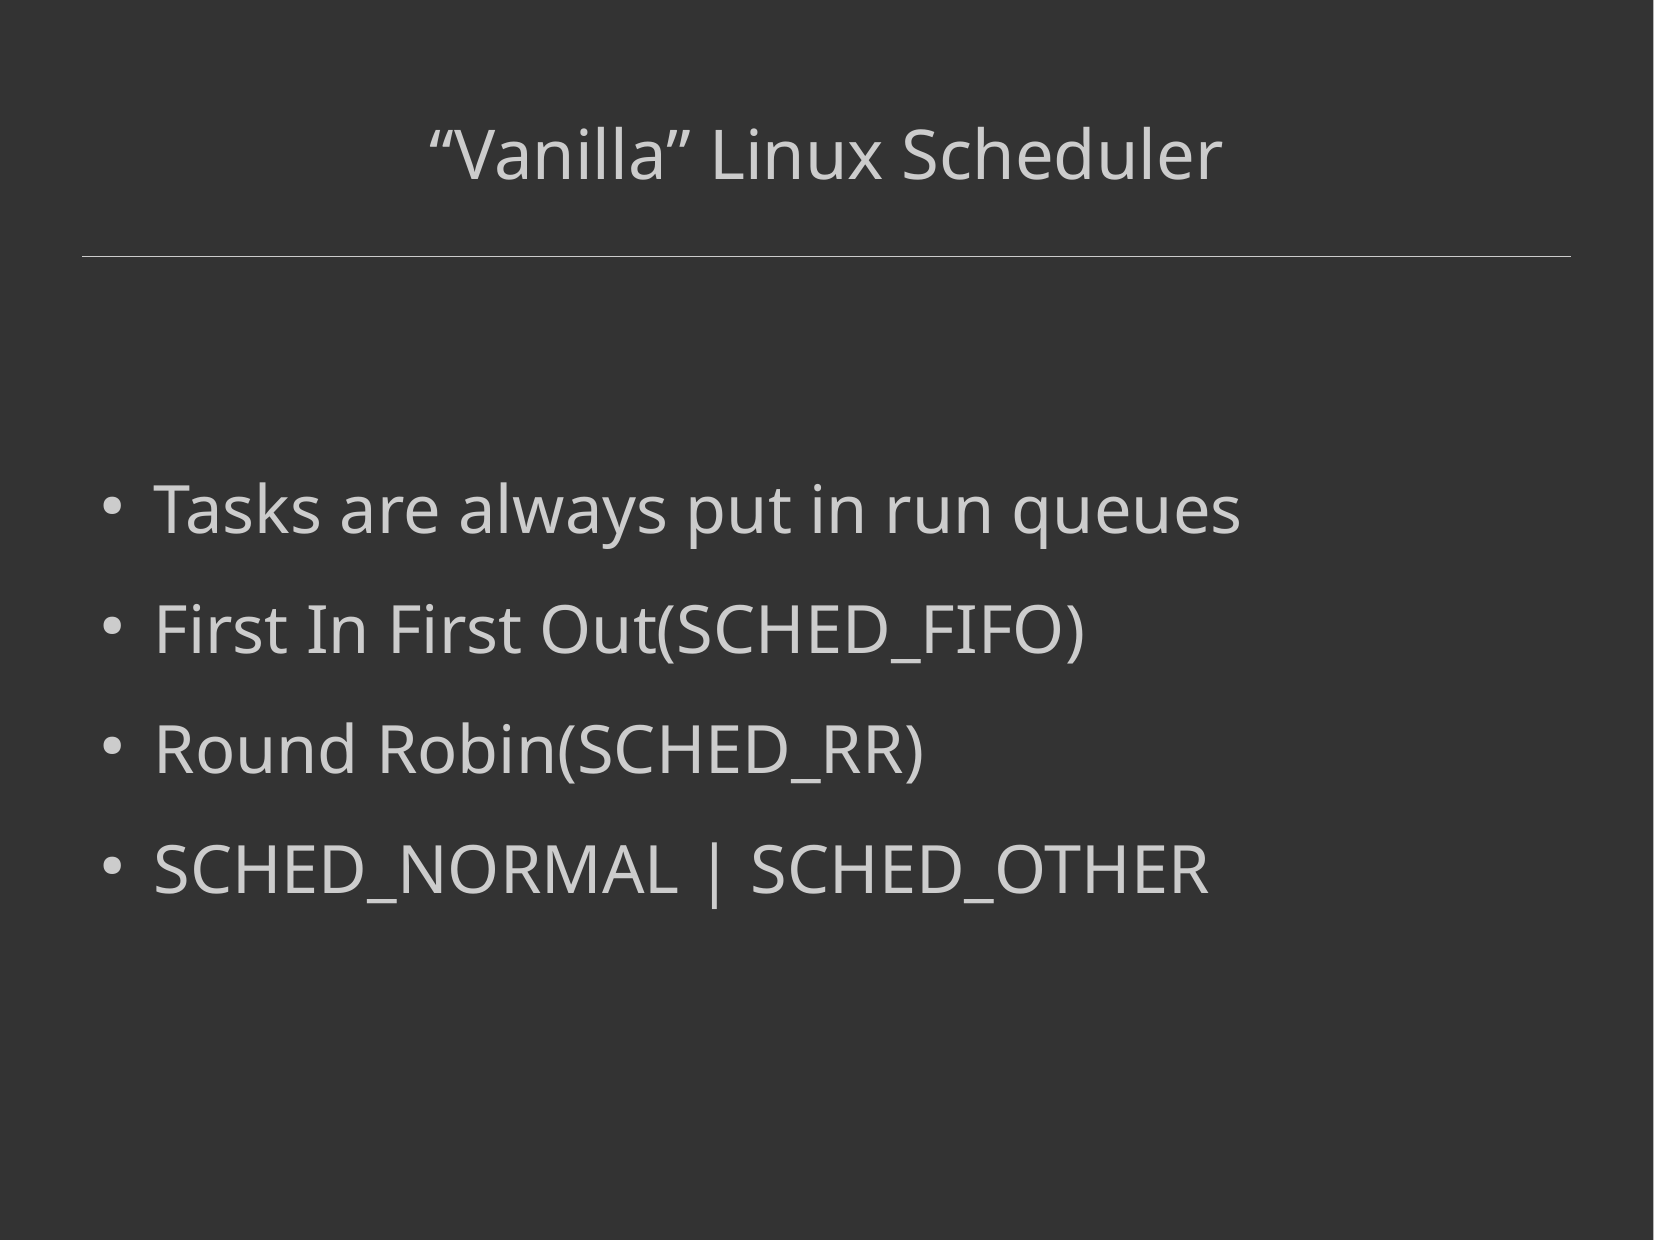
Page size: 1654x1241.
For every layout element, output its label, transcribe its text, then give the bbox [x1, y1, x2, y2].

list Tasks are always put in run queues First In First Out(SCHED_FIFO) Round Robin(SCHED_RR) SCHED_NORMAL | SCHED_OTHER [82, 461, 1571, 1182]
title “Vanilla” Linux Scheduler [82, 49, 1571, 257]
